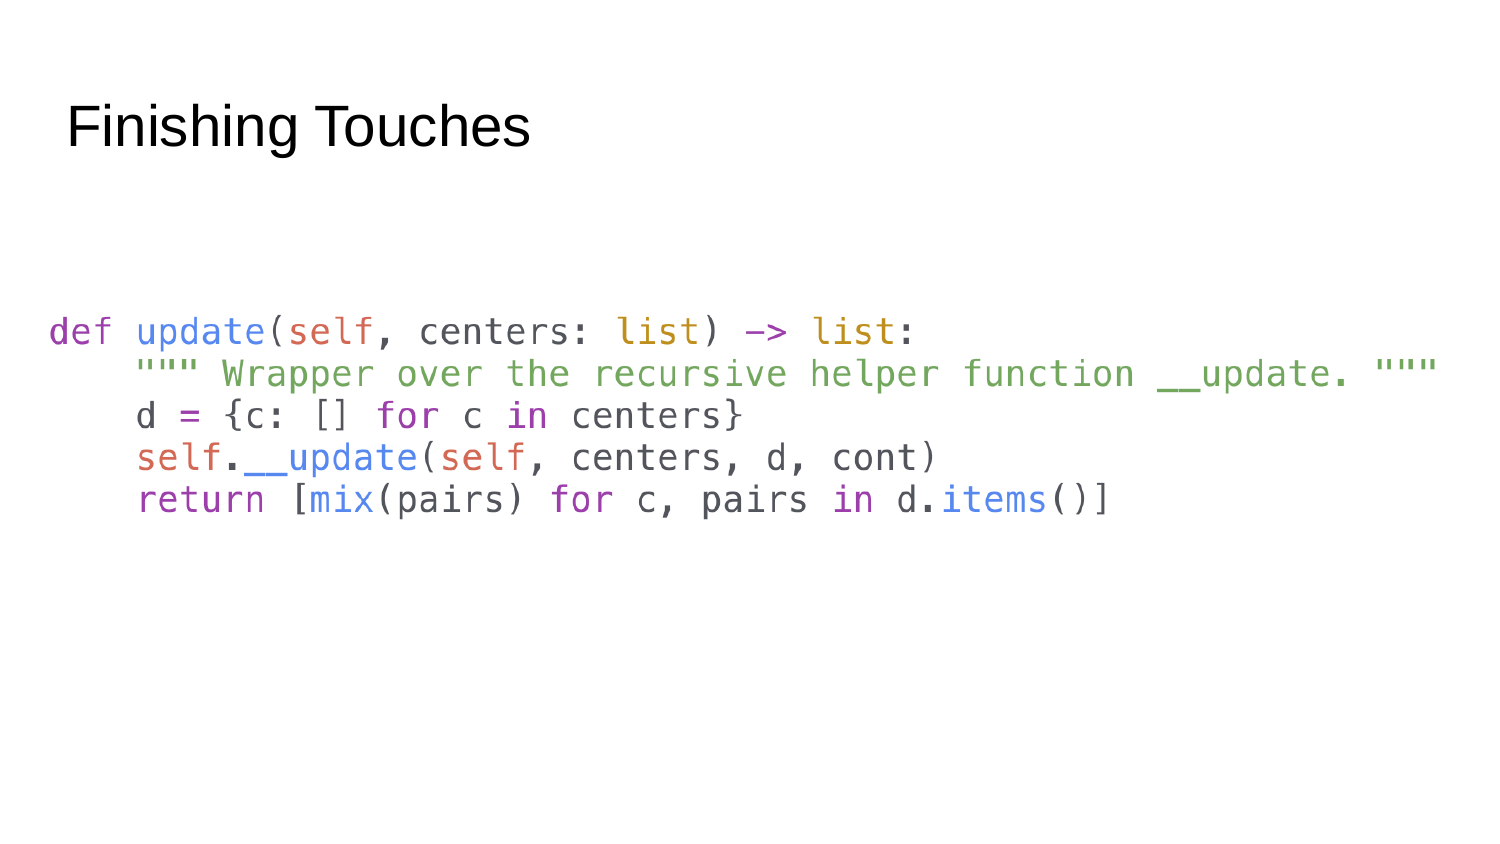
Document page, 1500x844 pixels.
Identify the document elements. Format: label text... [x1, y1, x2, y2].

picture [42, 311, 1441, 533]
title Finishing Touches [51, 72, 1449, 167]
